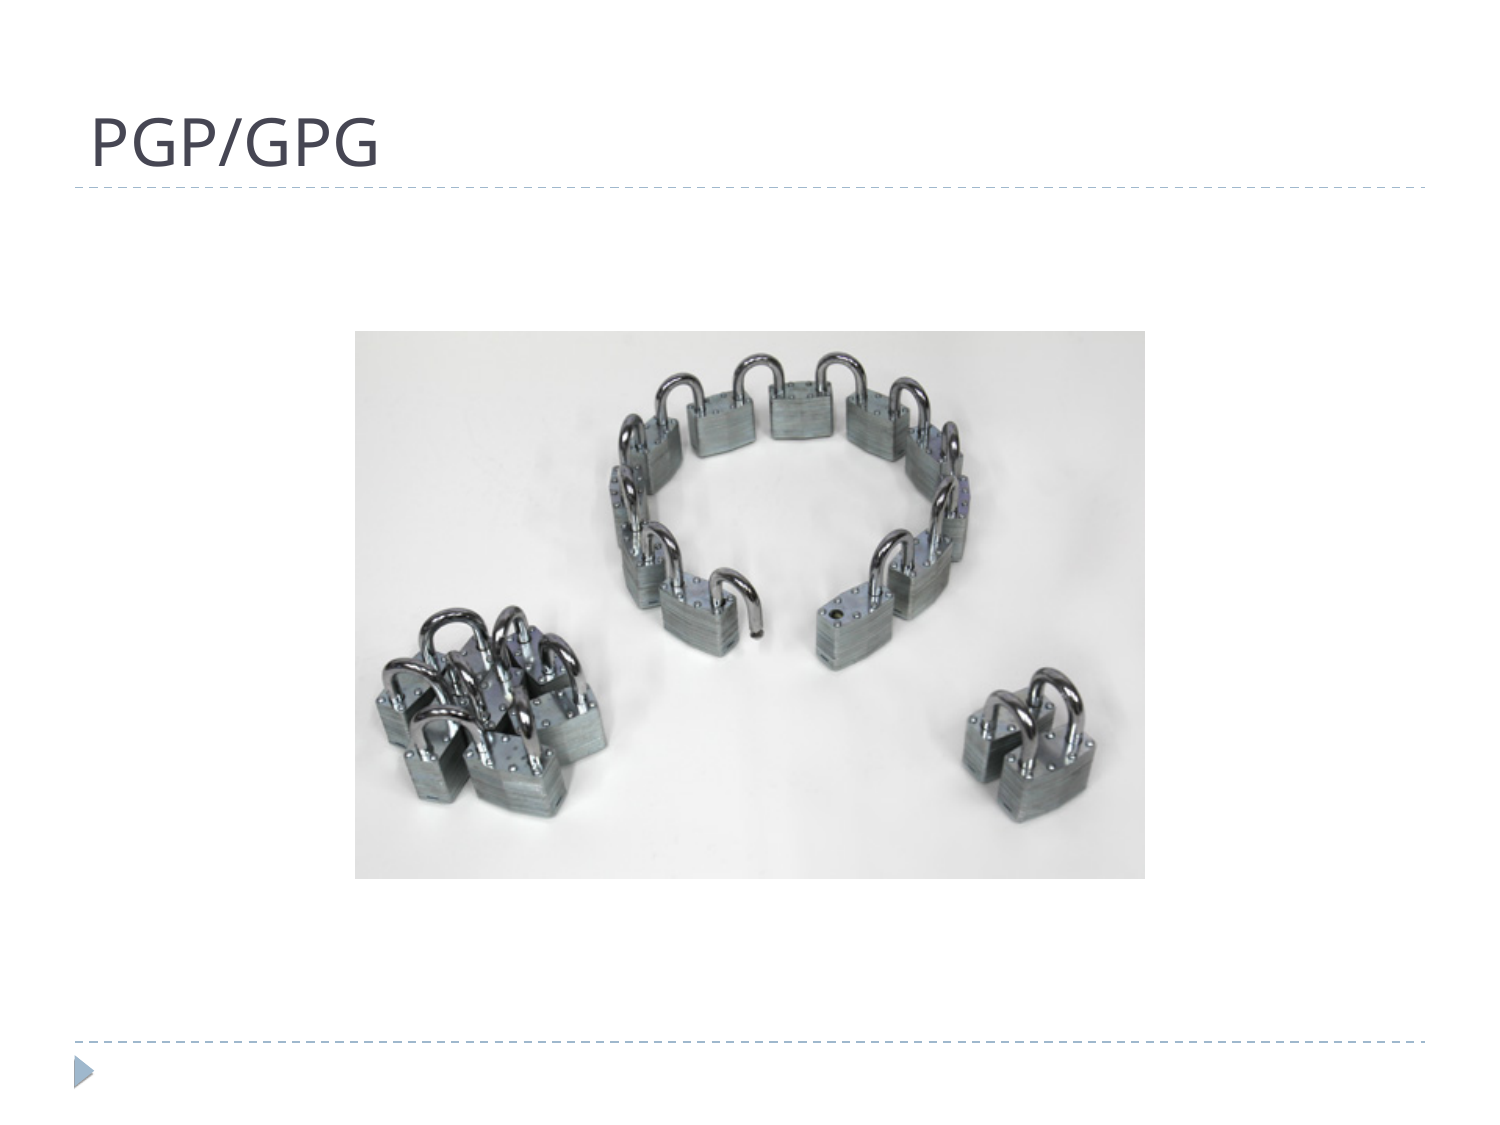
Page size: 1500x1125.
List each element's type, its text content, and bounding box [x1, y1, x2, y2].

picture [355, 331, 1145, 879]
title PGP/GPG [75, 24, 1425, 188]
